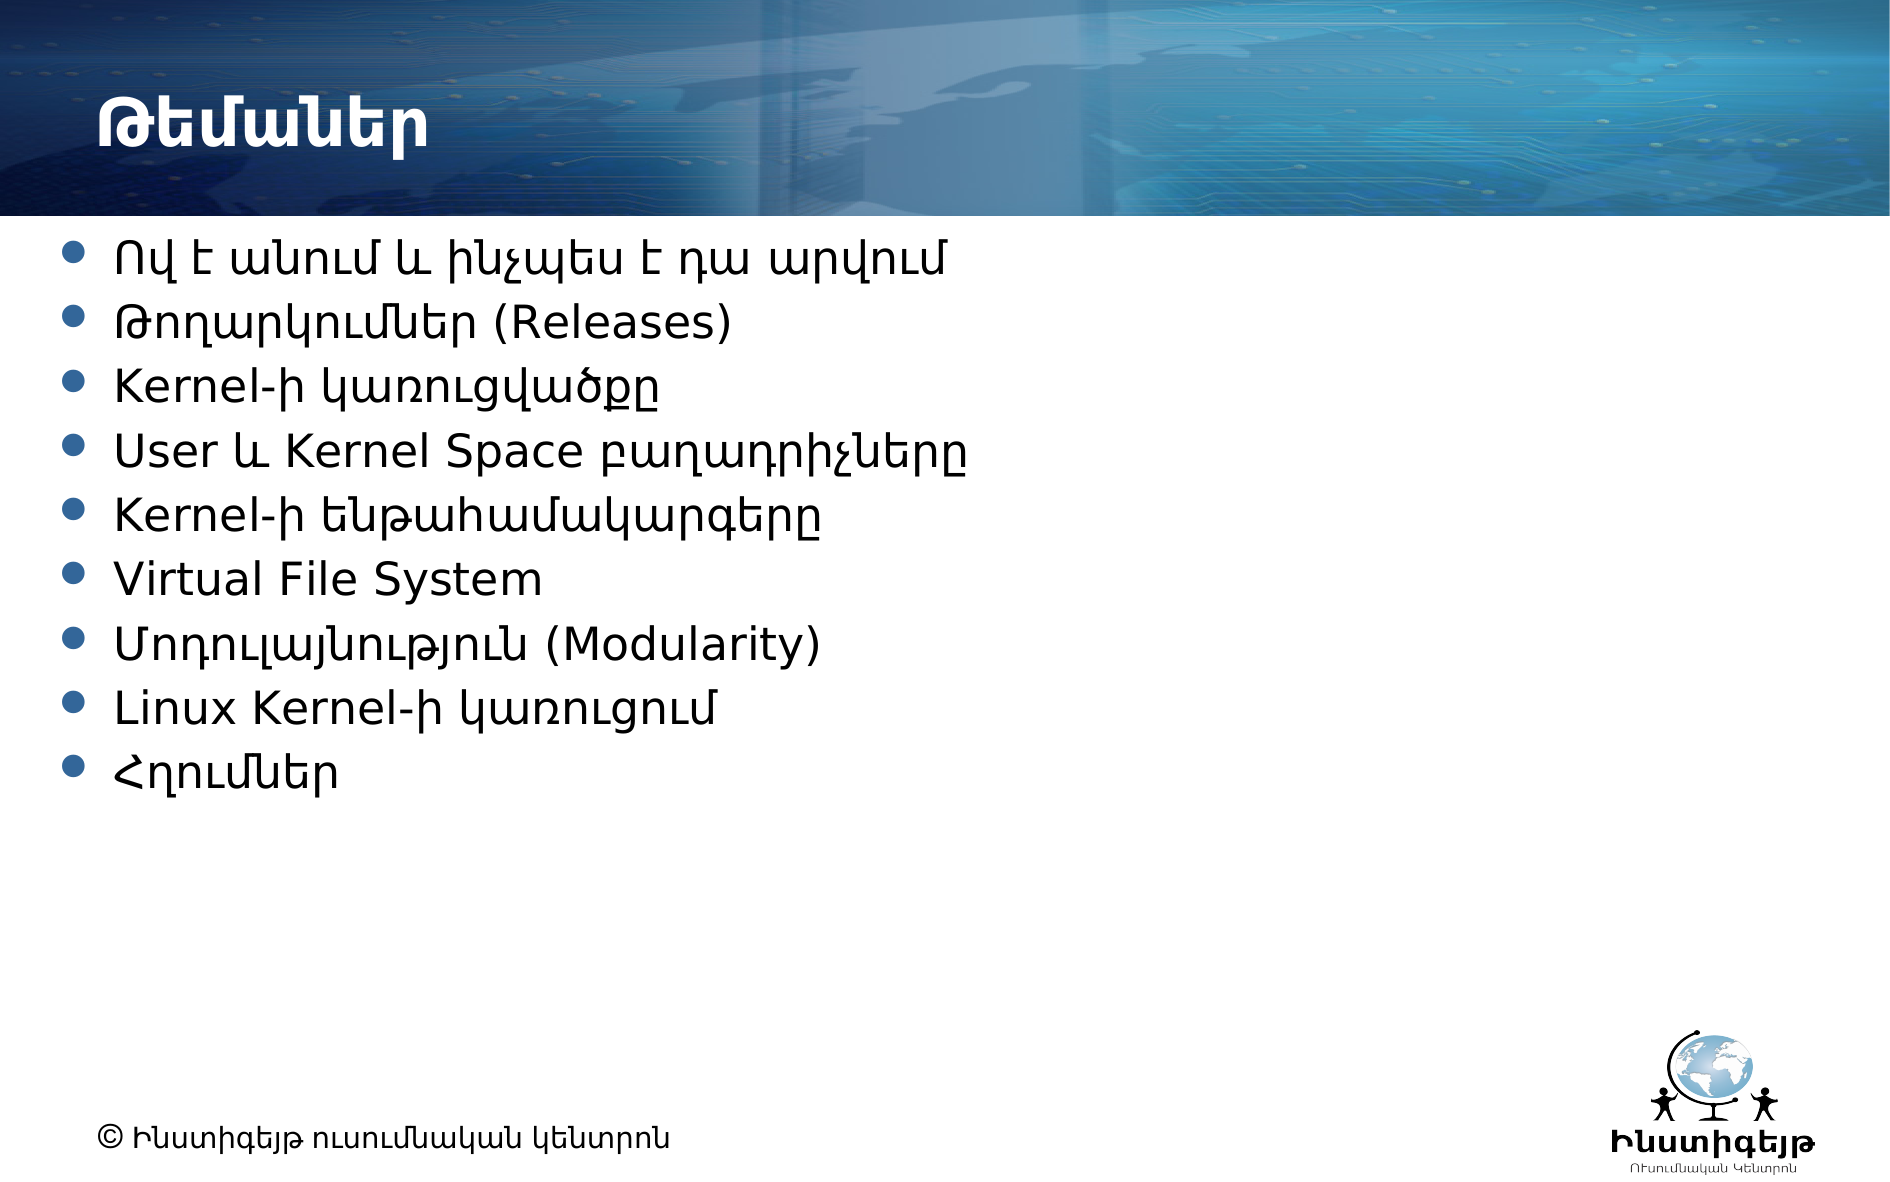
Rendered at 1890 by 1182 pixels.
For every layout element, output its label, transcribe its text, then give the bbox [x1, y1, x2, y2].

list Ով է անում և ինչպես է դա արվում Թողարկումներ (Releases) Kernel-ի կառուցվածքը User և Kernel Space բաղադրիչները Kernel-ի ենթահամակարգերը Virtual File System Մոդուլայնություն (Modularity) Linux Kernel-ի կառուցում Հղումներ [59, 236, 1831, 922]
title Թեմաներ [94, 47, 1793, 217]
picture [1612, 1030, 1815, 1175]
picture [0, 0, 1890, 216]
